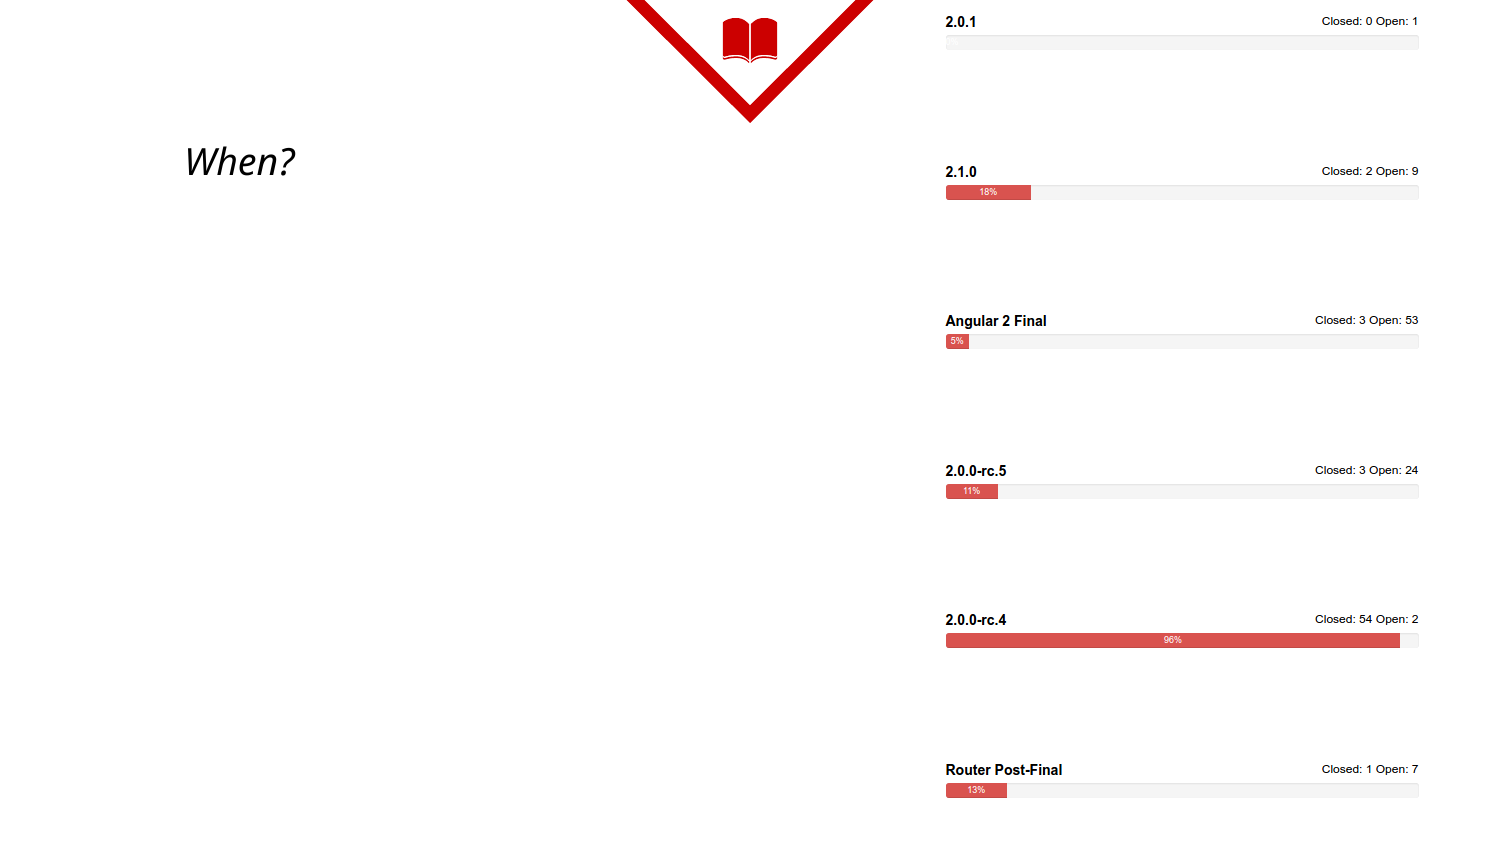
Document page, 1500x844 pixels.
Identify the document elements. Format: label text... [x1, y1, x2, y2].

title When? [169, 123, 930, 212]
picture [930, 0, 1467, 844]
text_box [722, 18, 778, 64]
